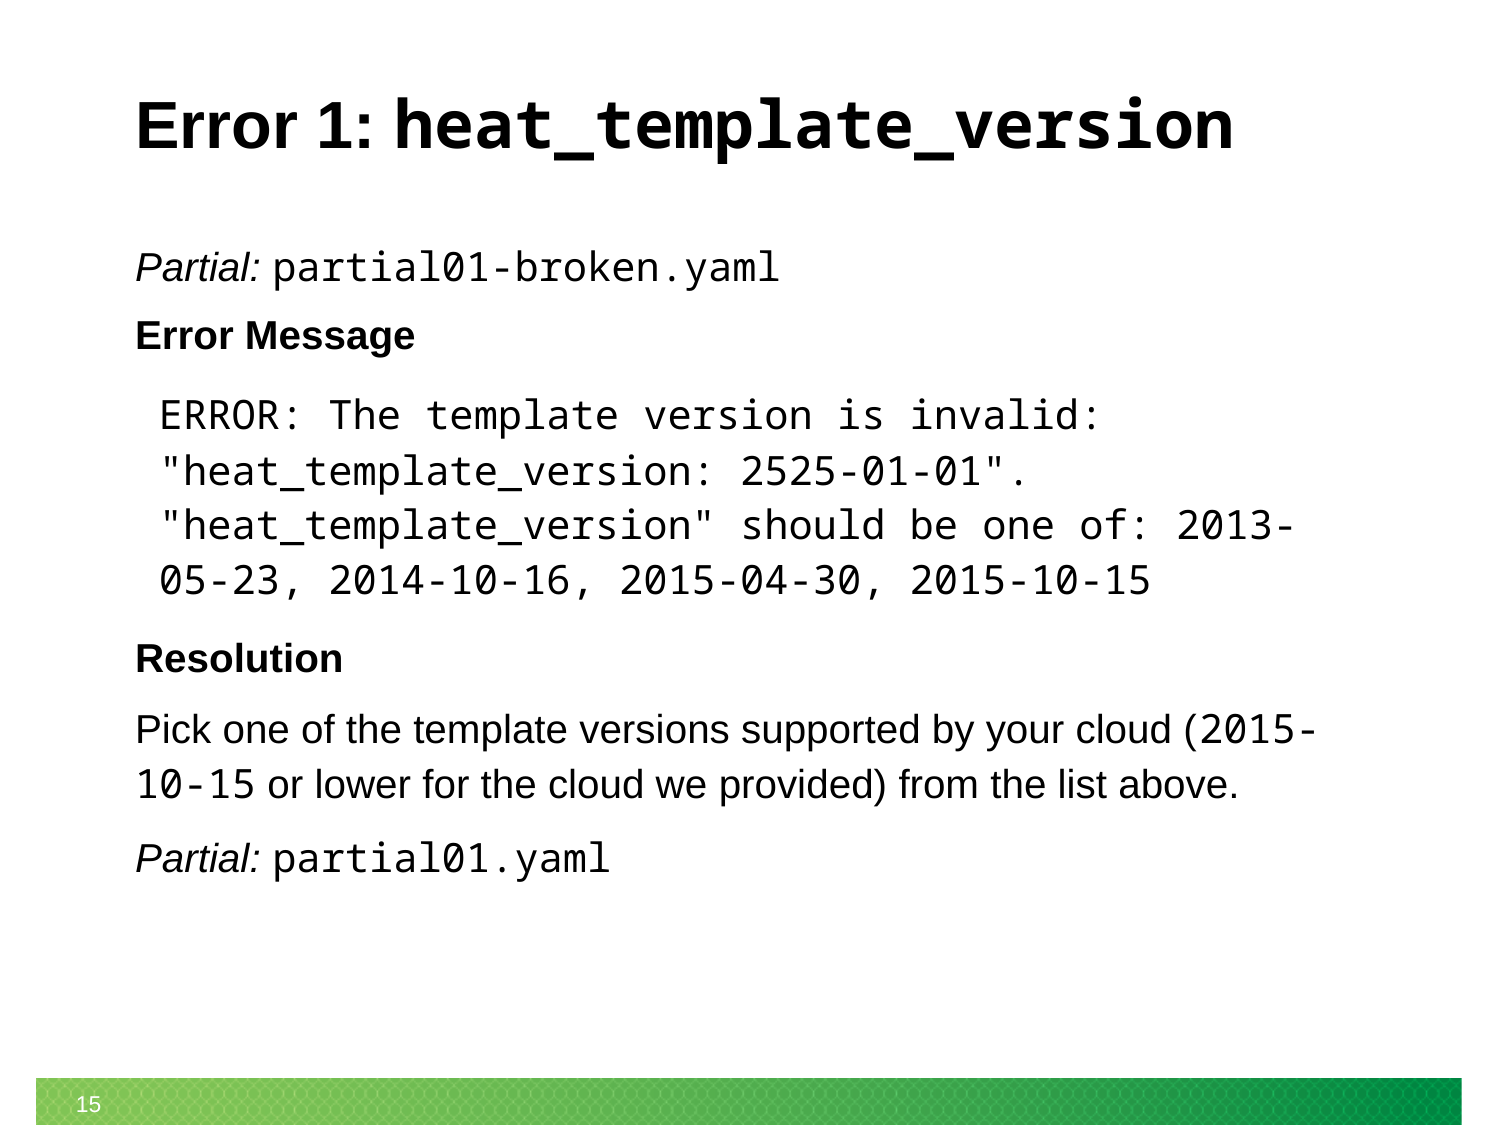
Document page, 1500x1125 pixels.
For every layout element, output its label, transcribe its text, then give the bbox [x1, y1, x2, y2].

picture [36, 1078, 1462, 1125]
title Error 1: heat_template_version [135, 41, 1372, 204]
list Partial: partial01-broken.yaml Error Message ERROR: The template version is invalid: "heat_template_version: 2525-01-01". "heat_template_version" should be one of: 2013-05-23, 2014-10-16, 2015-04-30, 2015-10-15 Resolution Pick one of the template versions supported by your cloud (2015-10-15 or lower for the cloud we provided) from the list above. Partial: partial01.yaml [135, 238, 1372, 892]
